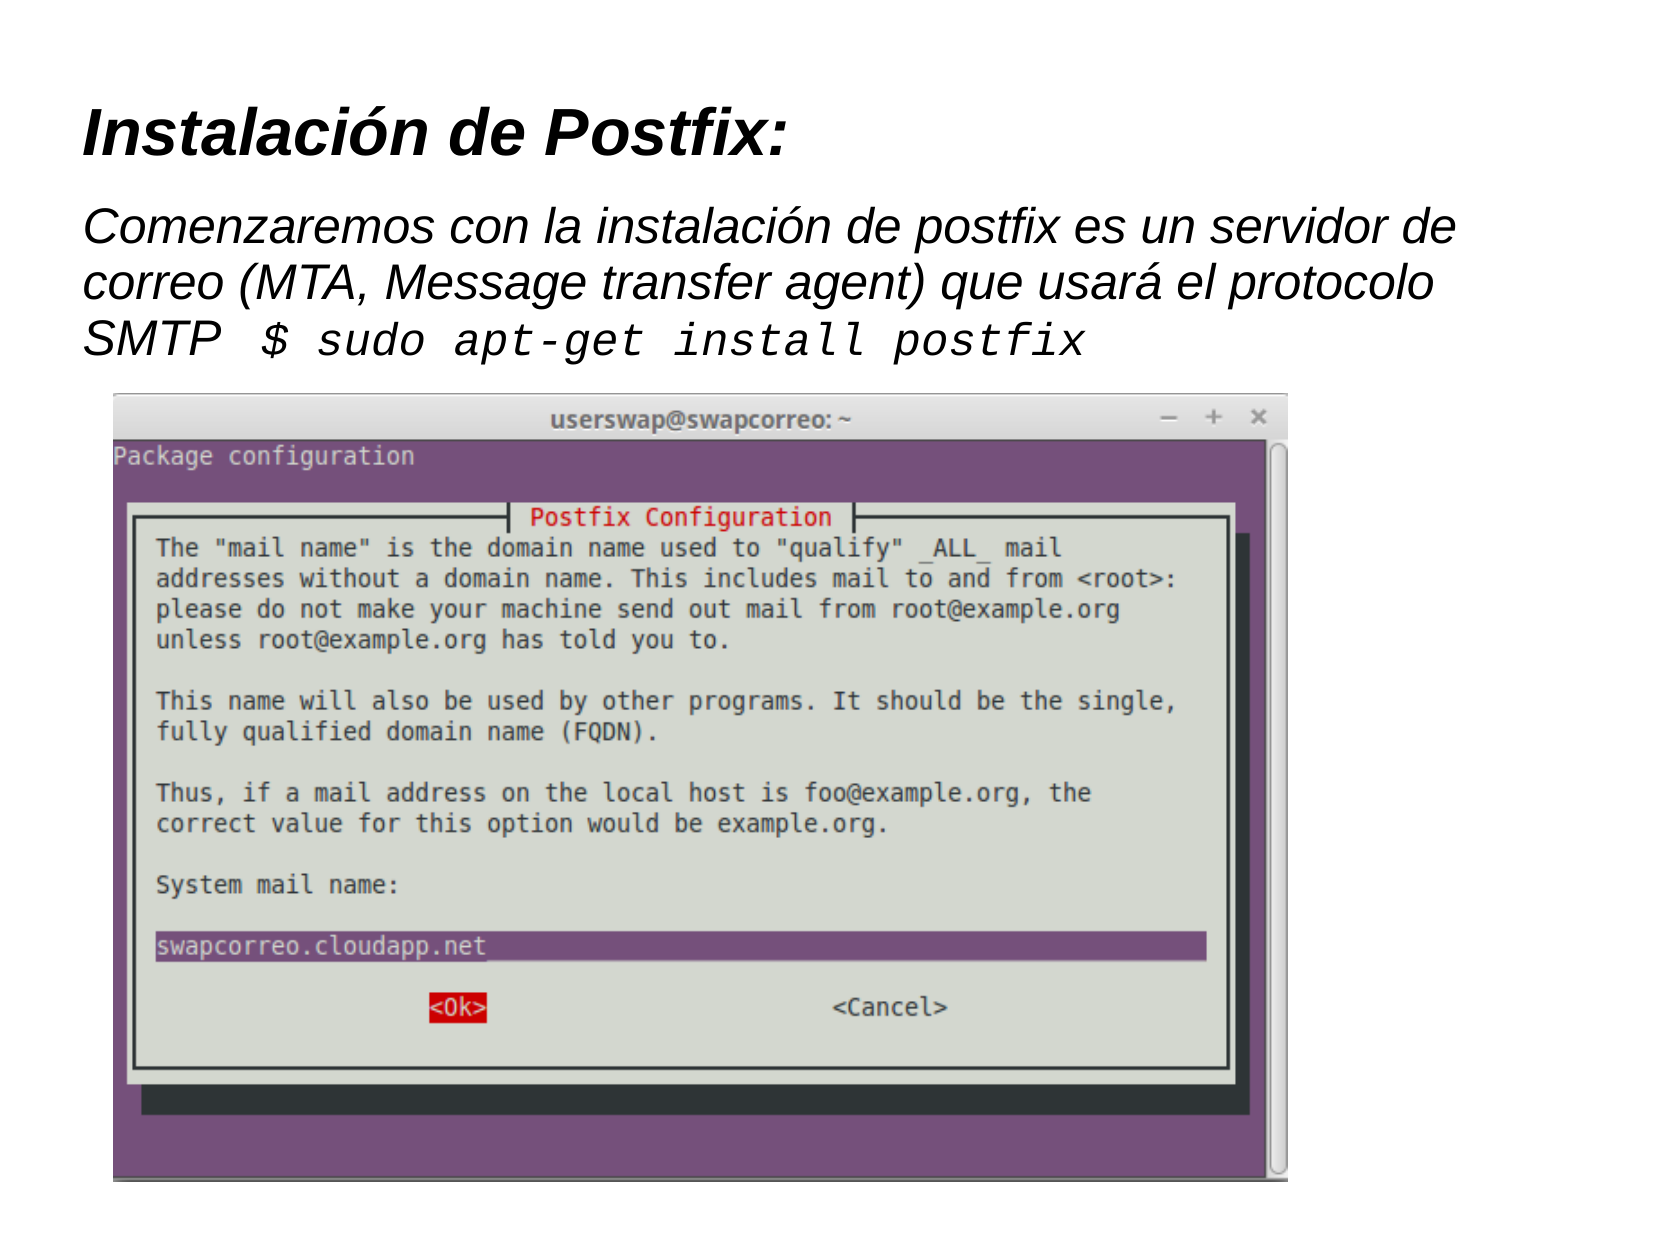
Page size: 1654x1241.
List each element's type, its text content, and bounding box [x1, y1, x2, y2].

list Instalación de Postfix: Comenzaremos con la instalación de postfix es un servidor de correo (MTA, Message transfer agent) que usará el protocolo SMTP $ sudo apt-get install postfix [82, 94, 1571, 1087]
picture [113, 393, 1288, 1182]
